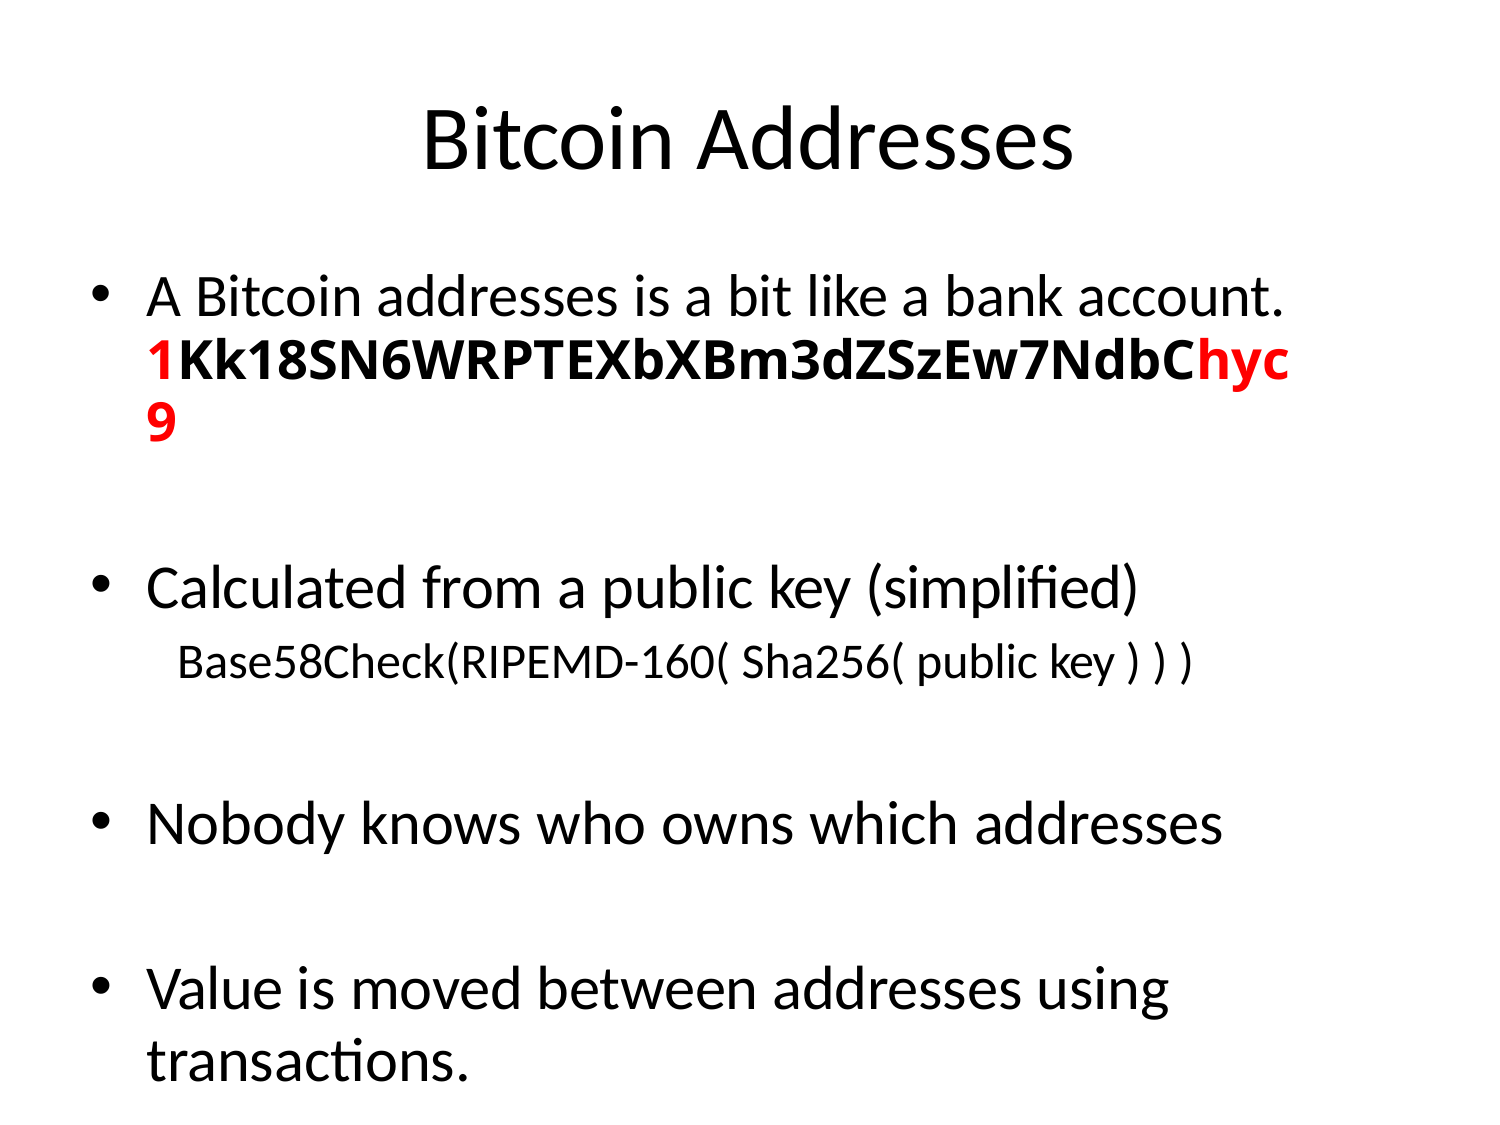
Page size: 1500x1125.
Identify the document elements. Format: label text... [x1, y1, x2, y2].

title Bitcoin Addresses [90, 33, 1410, 266]
text_box A Bitcoin addresses is a bit like a bank account. 1Kk18SN6WRPTEXbXBm3dZSzEw7NdbChyc9 Calculated from a public key (simplified) Base58Check(RIPEMD-160( Sha256( public key ) ) ) Nobody knows who owns which addresses Value is moved between addresses using transactions. [87, 258, 1292, 1094]
